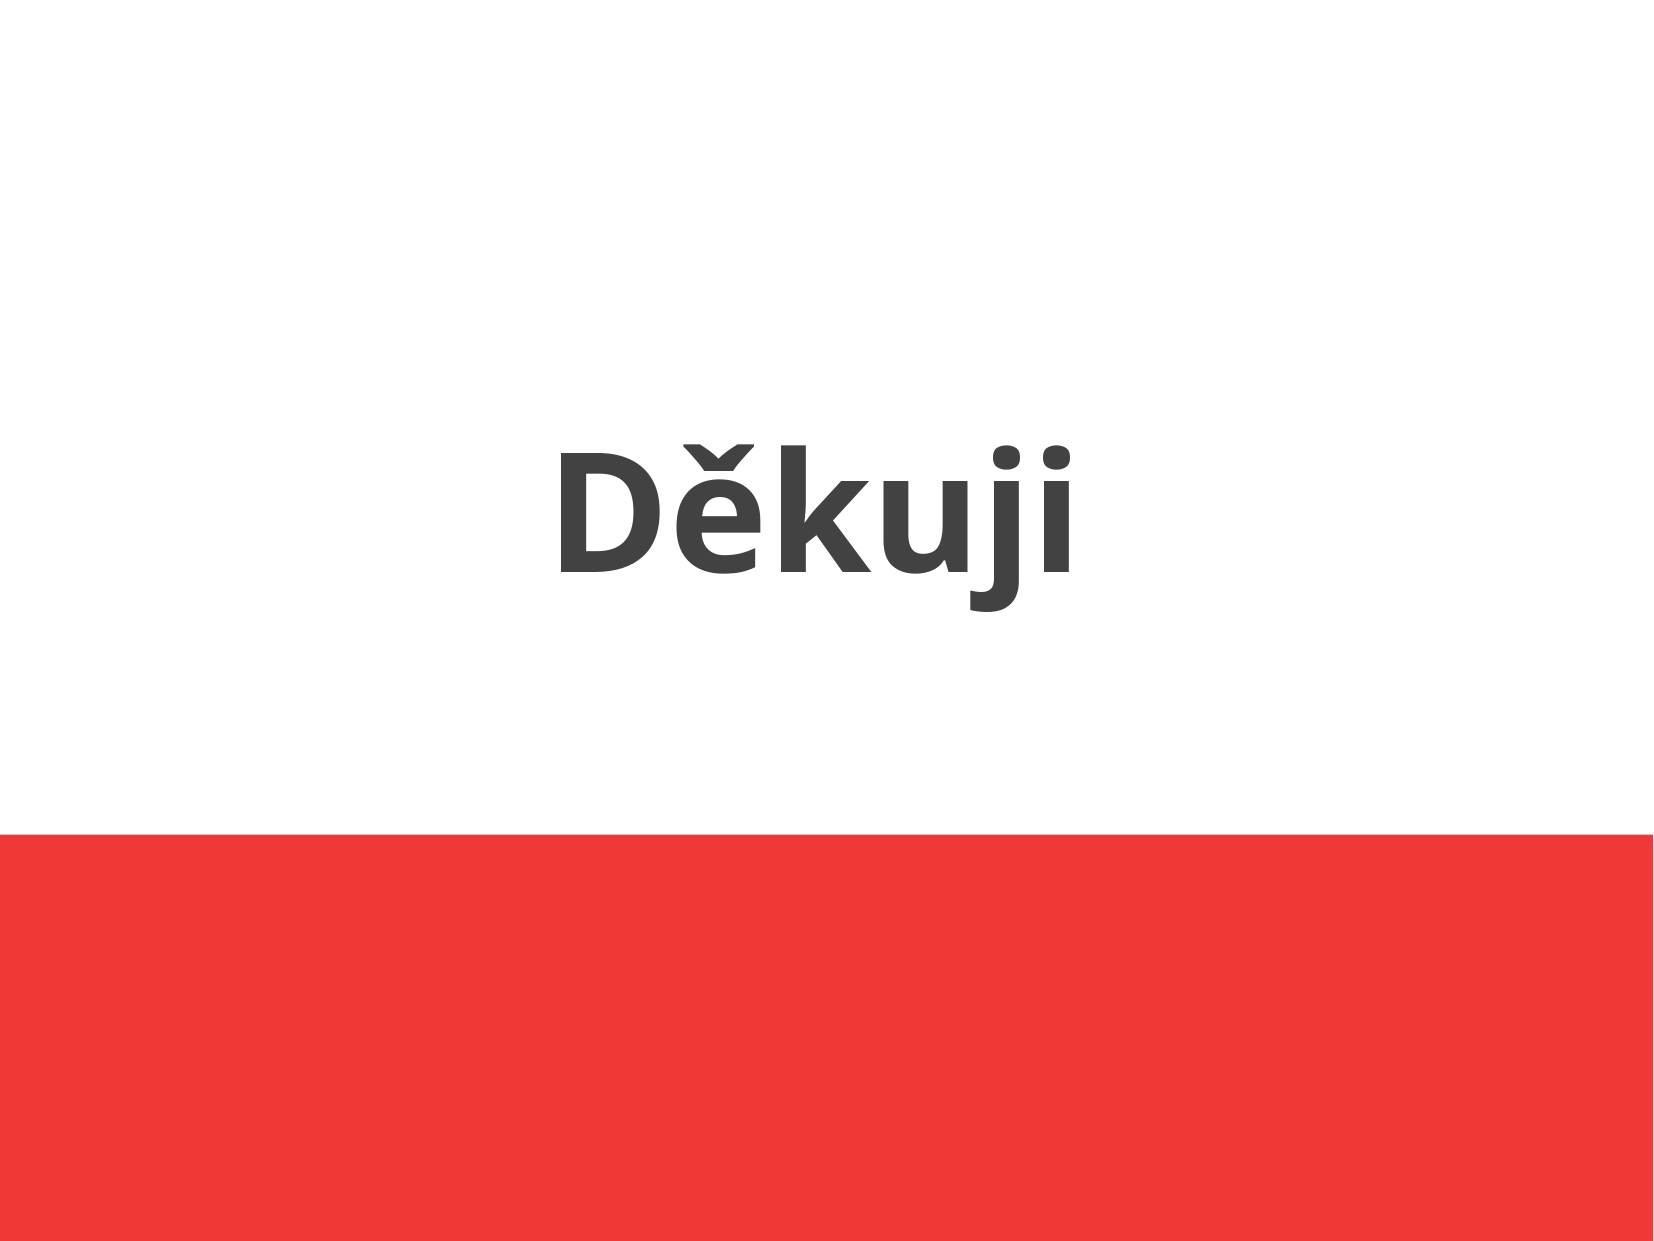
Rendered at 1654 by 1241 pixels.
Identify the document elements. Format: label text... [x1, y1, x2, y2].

title Děkuji [70, 327, 1559, 915]
